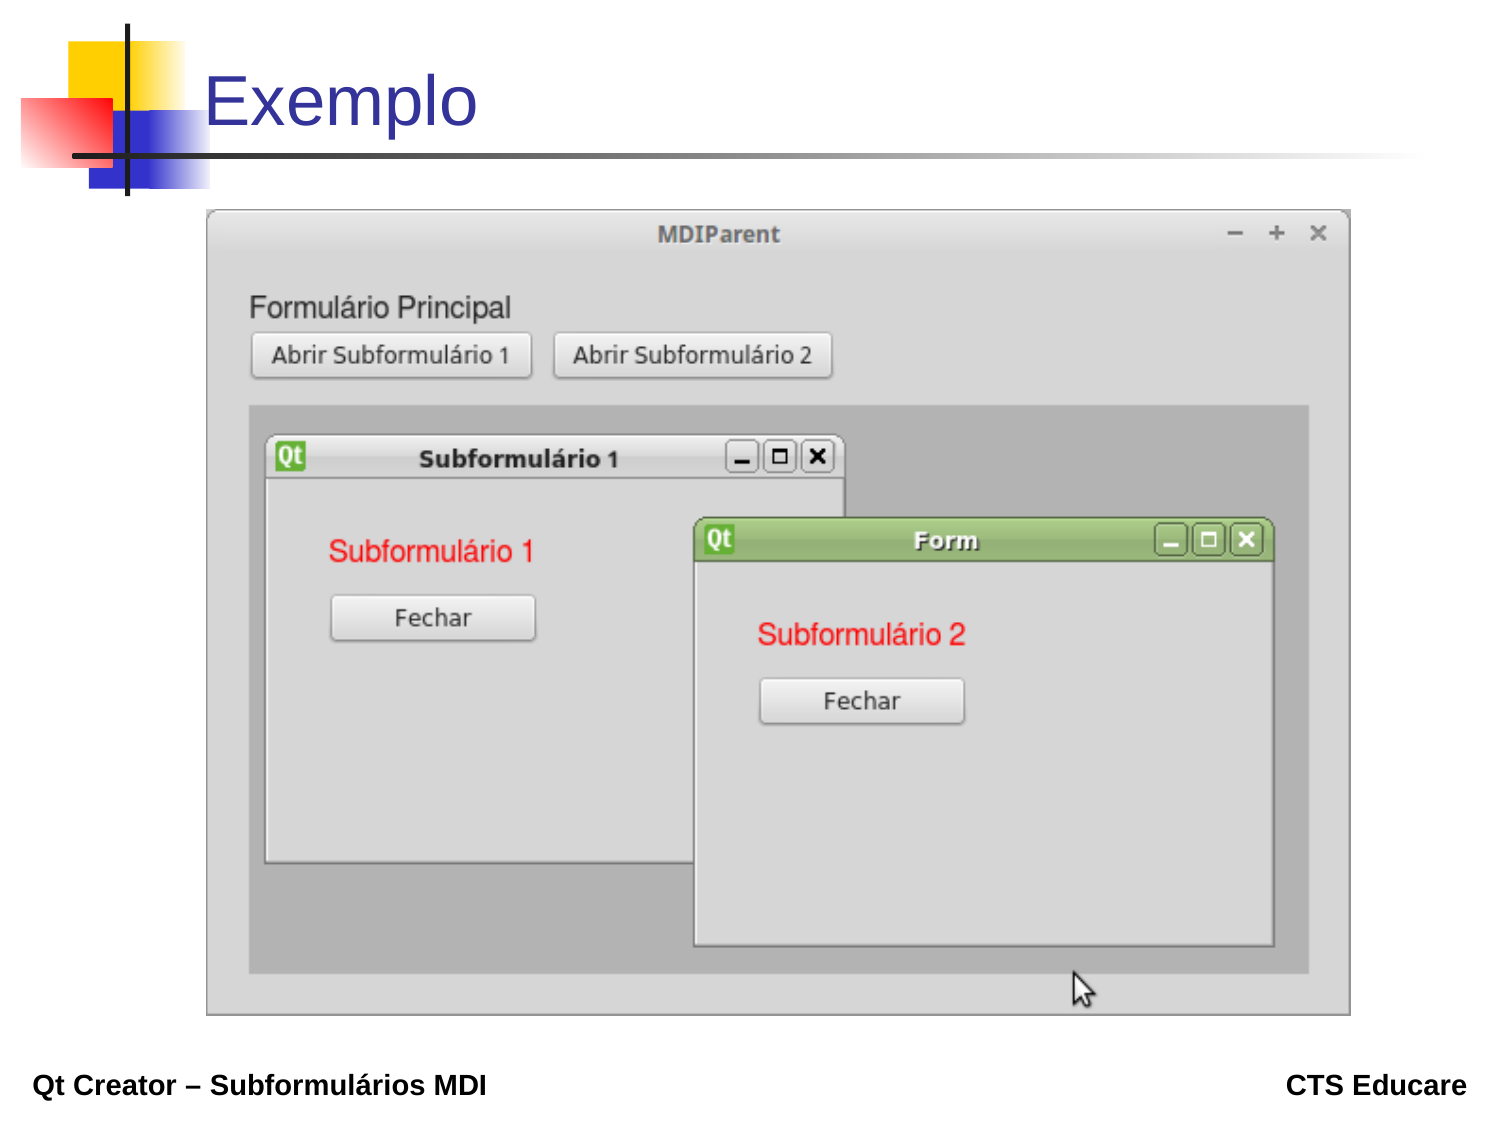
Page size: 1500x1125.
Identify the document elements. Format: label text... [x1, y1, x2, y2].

title Exemplo [188, 46, 1468, 149]
picture [206, 209, 1351, 1016]
